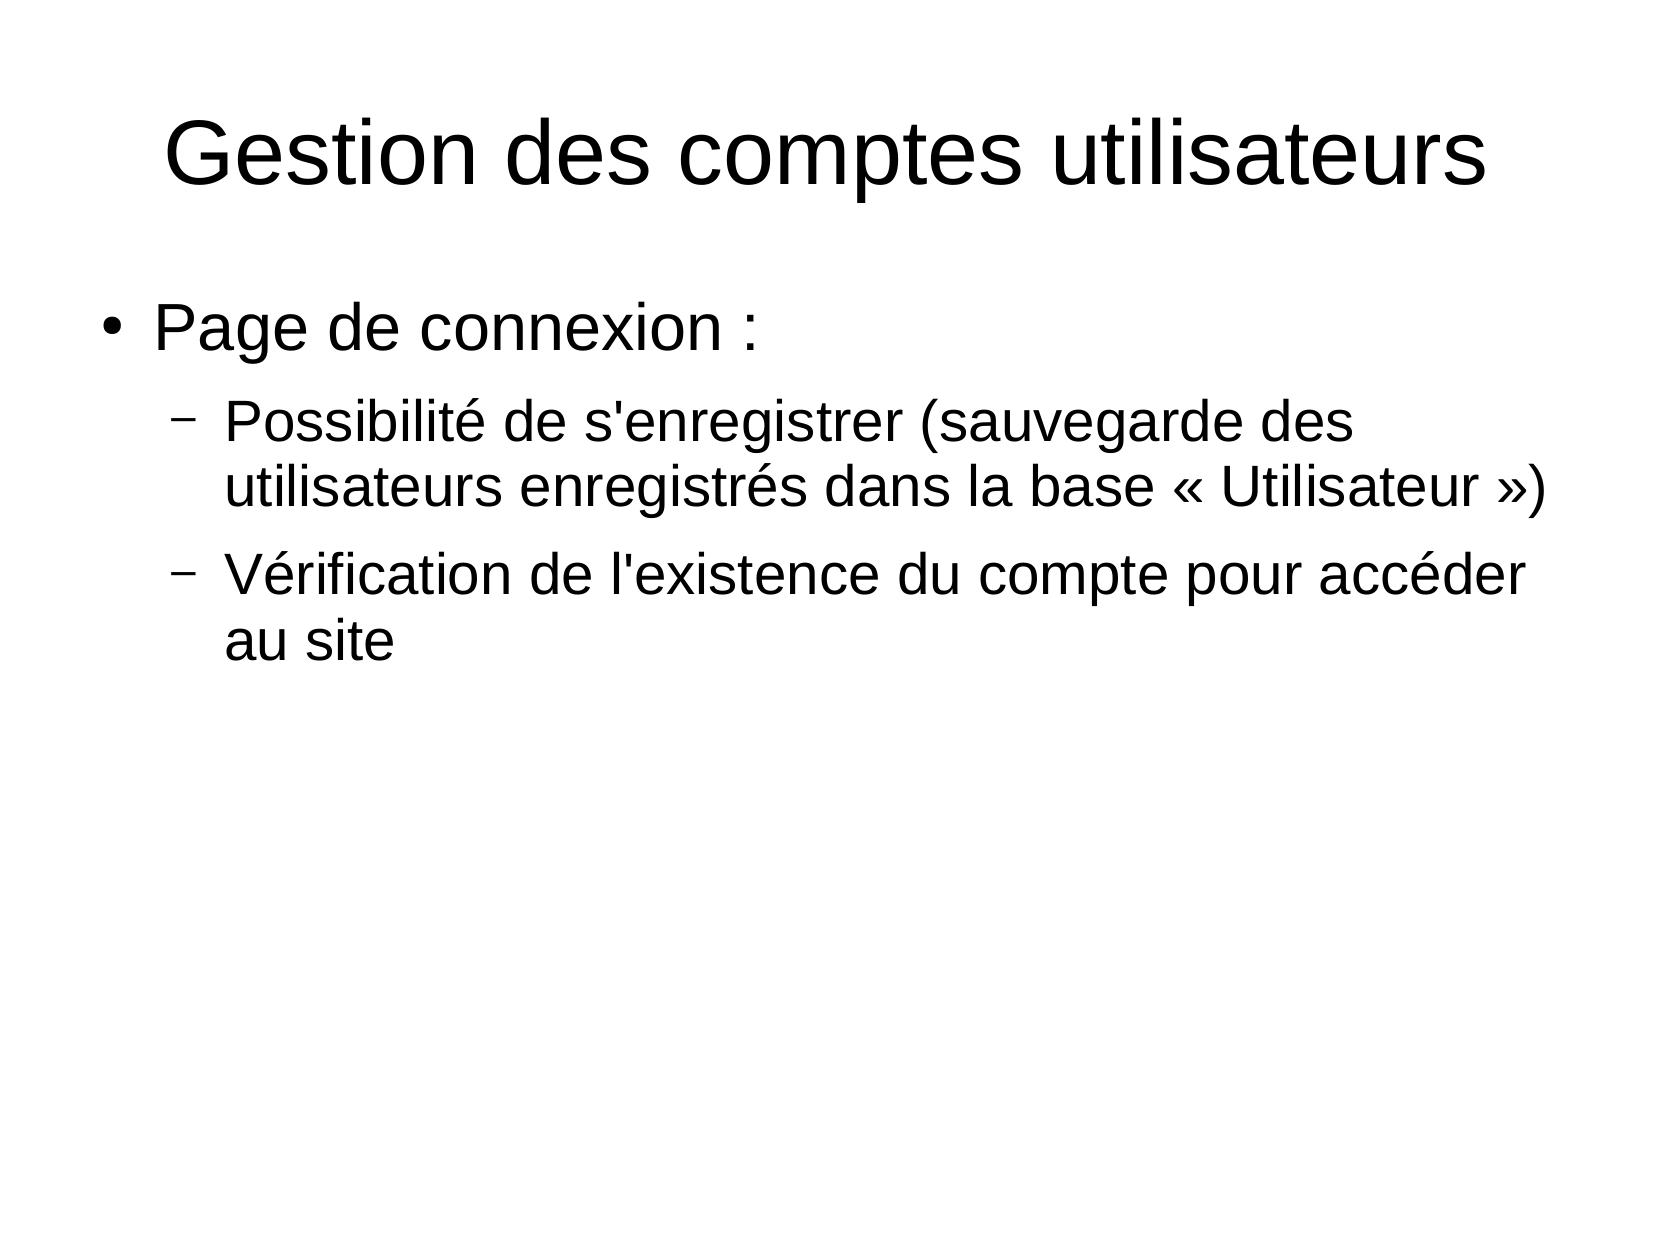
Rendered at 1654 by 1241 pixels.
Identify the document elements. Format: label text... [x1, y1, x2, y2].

title Gestion des comptes utilisateurs [82, 49, 1571, 257]
list Page de connexion : Possibilité de s'enregistrer (sauvegarde des utilisateurs enregistrés dans la base « Utilisateur ») Vérification de l'existence du compte pour accéder au site [82, 290, 1571, 1010]
